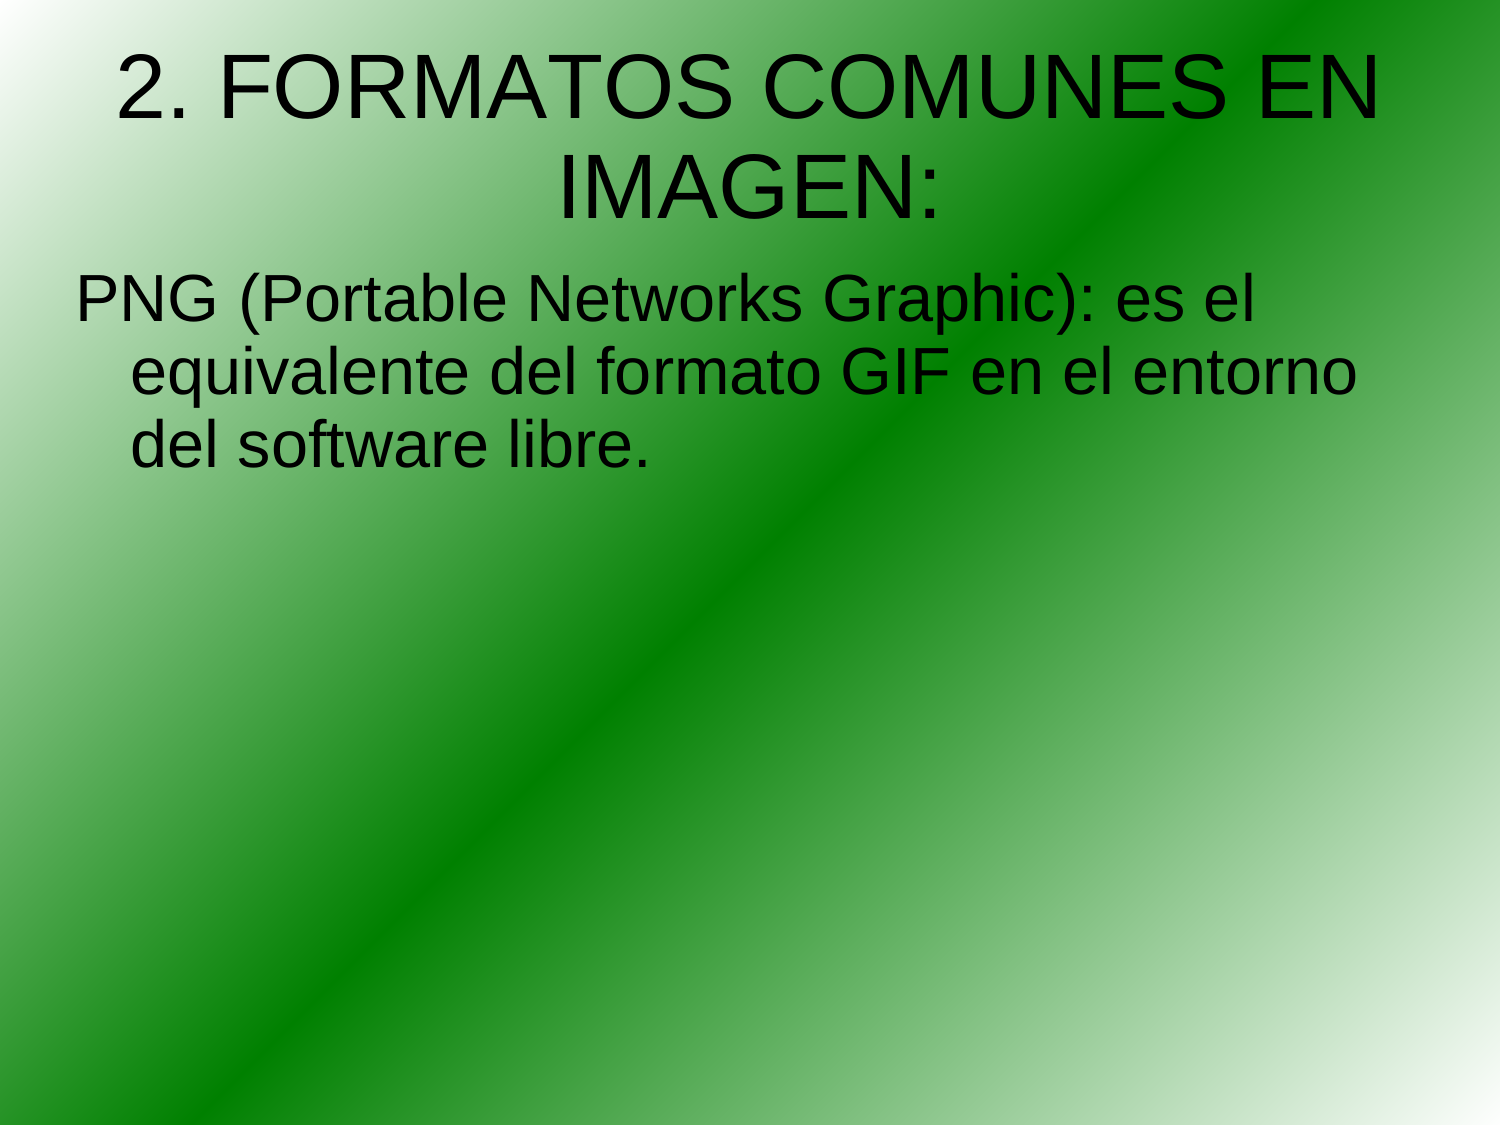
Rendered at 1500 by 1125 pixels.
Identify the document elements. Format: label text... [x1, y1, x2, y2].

list PNG (Portable Networks Graphic): es el equivalente del formato GIF en el entorno del software libre. [75, 262, 1425, 991]
title 2. FORMATOS COMUNES EN IMAGEN: [75, 28, 1425, 249]
